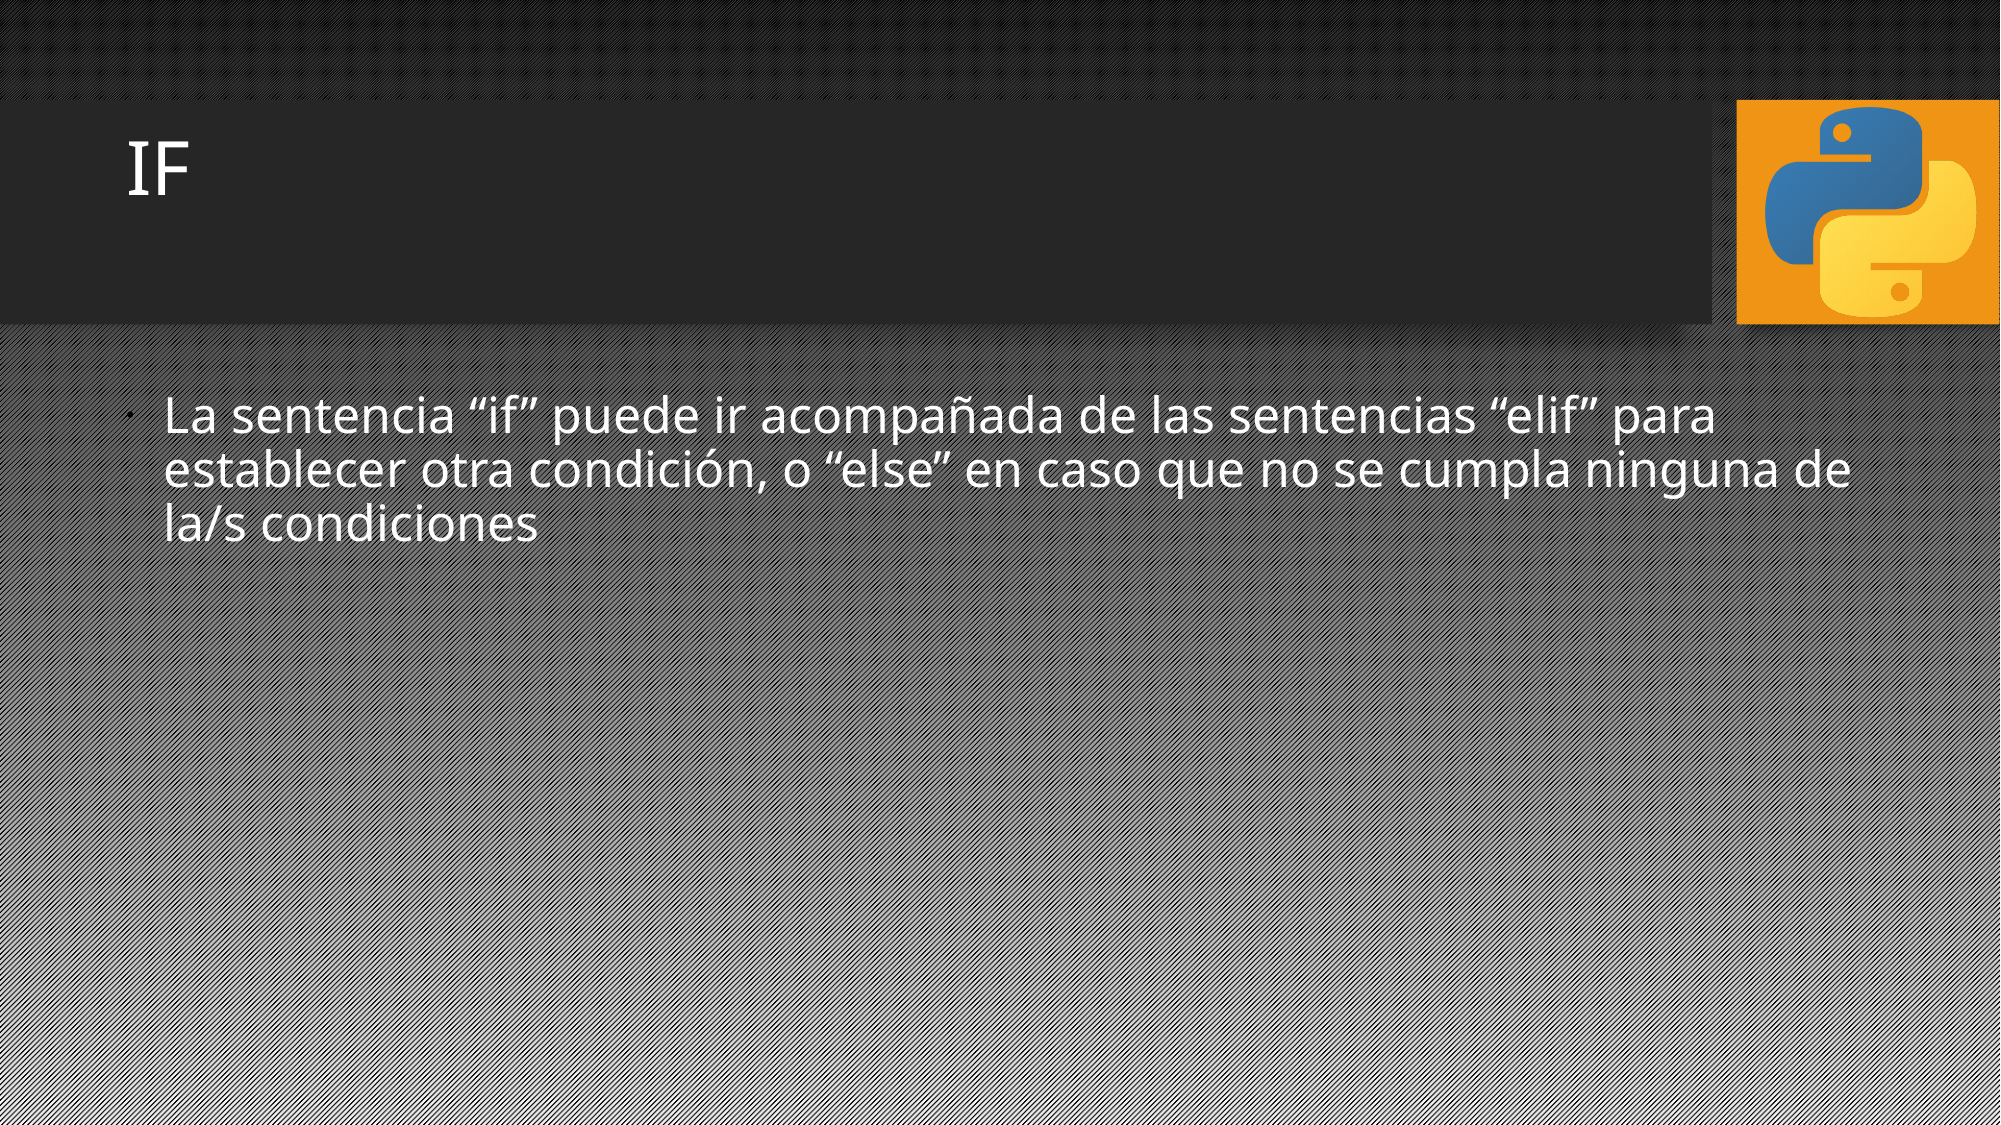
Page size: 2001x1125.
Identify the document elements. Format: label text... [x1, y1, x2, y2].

list La sentencia “if” puede ir acompañada de las sentencias “elif” para establecer otra condición, o “else” en caso que no se cumpla ninguna de la/s condiciones [111, 383, 1879, 1078]
picture [0, 0, 2000, 1125]
title IF [111, 123, 1689, 301]
picture [1765, 107, 1977, 318]
